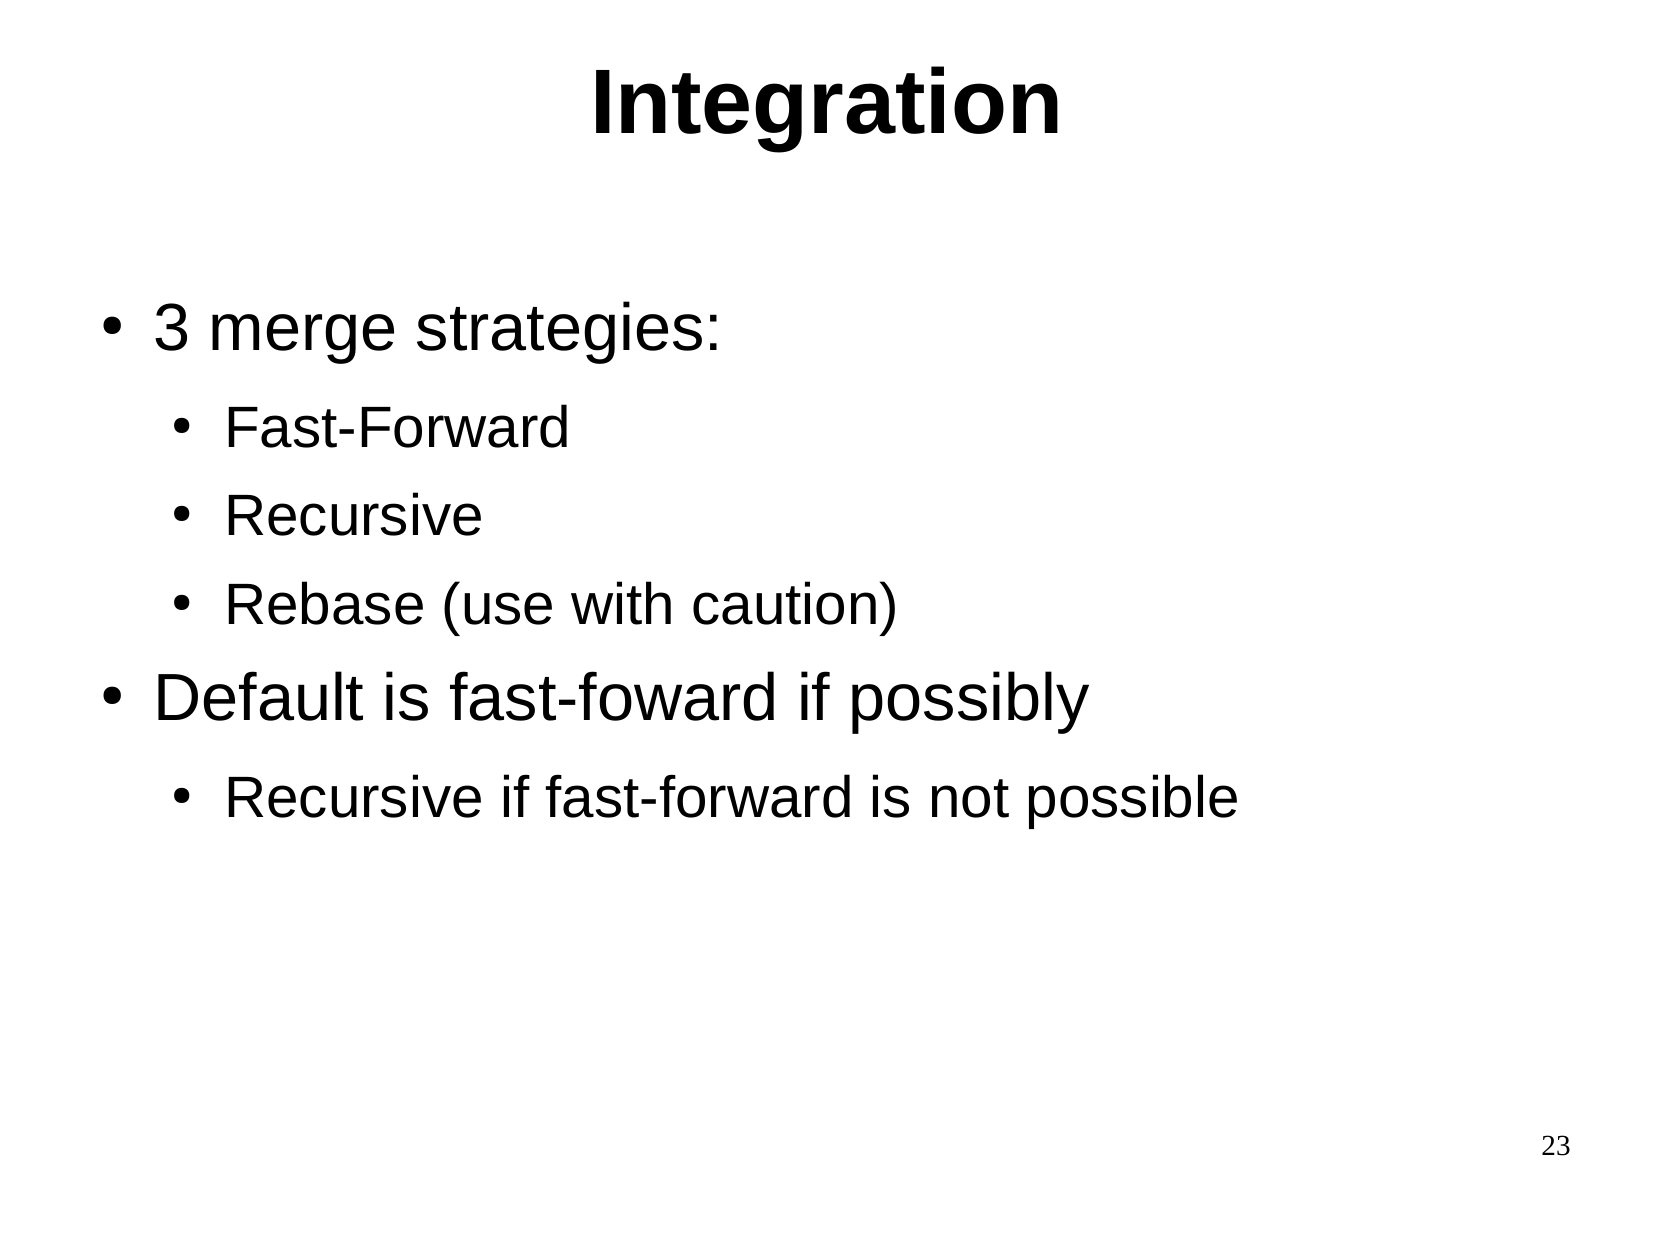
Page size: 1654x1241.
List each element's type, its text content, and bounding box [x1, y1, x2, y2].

list 3 merge strategies: Fast-Forward Recursive Rebase (use with caution) Default is fast-foward if possibly Recursive if fast-forward is not possible [82, 290, 1571, 1010]
title Integration [82, 49, 1571, 257]
